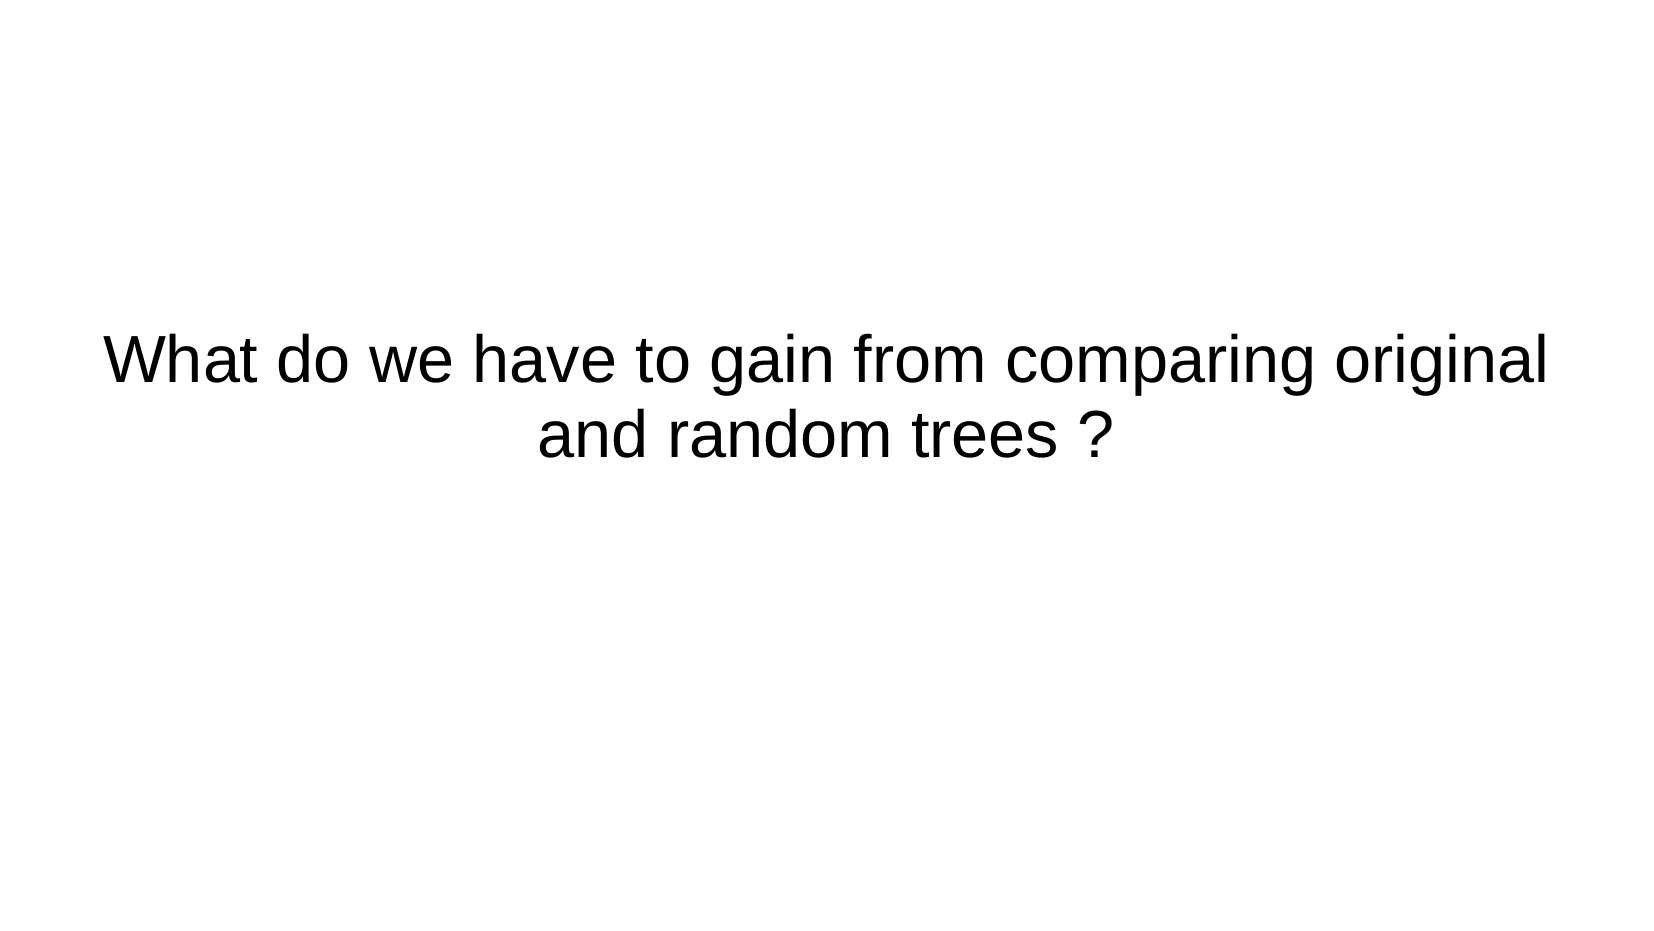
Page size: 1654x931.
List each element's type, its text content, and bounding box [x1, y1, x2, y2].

subtitle What do we have to gain from comparing original and random trees ? [82, 37, 1571, 757]
